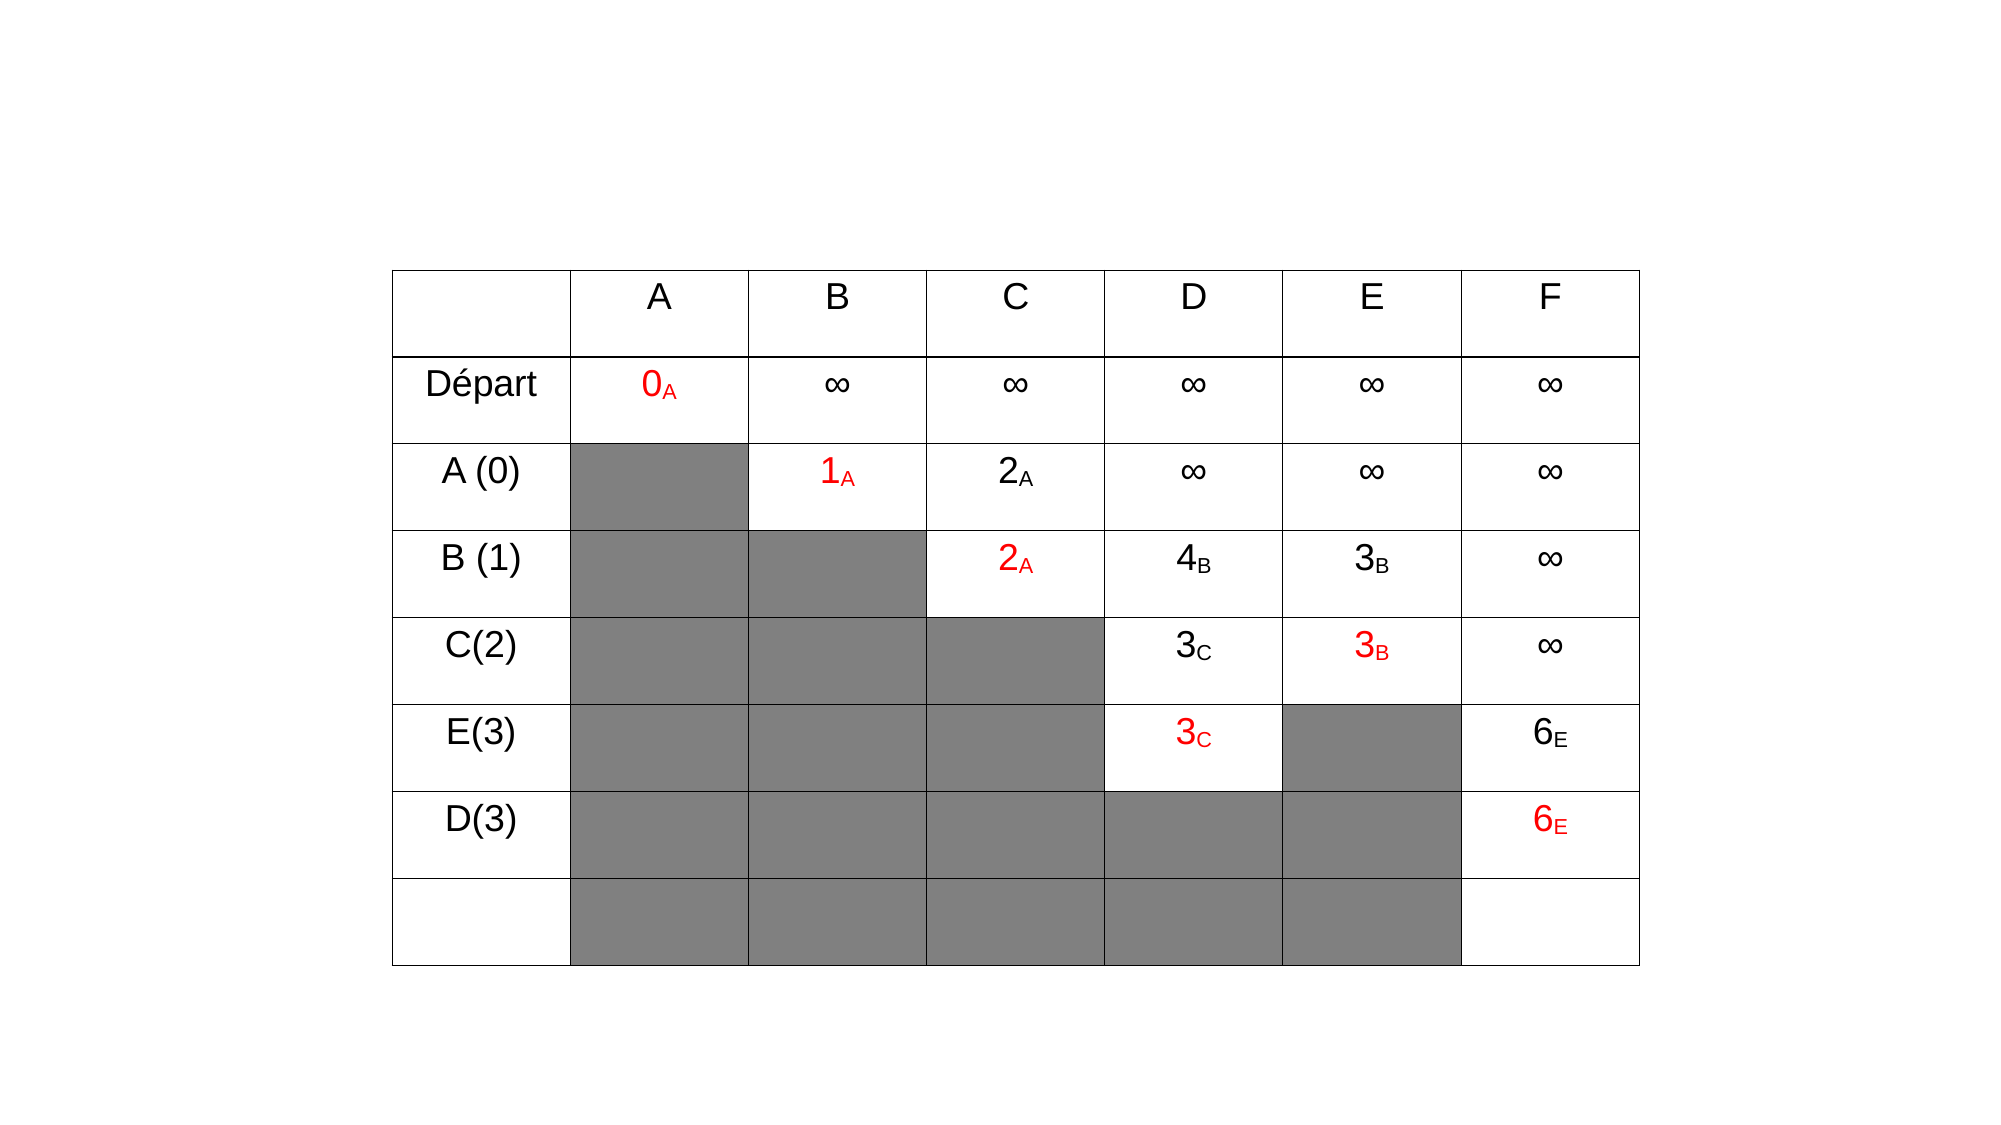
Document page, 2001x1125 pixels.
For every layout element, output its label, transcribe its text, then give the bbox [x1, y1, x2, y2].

table_cell [749, 879, 926, 965]
table_cell E(3) [393, 705, 570, 791]
table_cell [1283, 705, 1461, 791]
table_cell ∞ [1105, 444, 1282, 530]
table_cell [571, 618, 748, 704]
table_cell [749, 531, 926, 617]
table_cell [749, 705, 926, 791]
table_cell 3C [1105, 705, 1282, 791]
table_cell [393, 879, 570, 965]
table_cell 2A [927, 444, 1104, 530]
table_cell ∞ [1462, 531, 1639, 617]
table_cell 1A [749, 444, 926, 530]
table_cell ∞ [1462, 358, 1639, 443]
table_cell D(3) [393, 792, 570, 878]
table_cell 6E [1462, 792, 1639, 878]
table_cell ∞ [1462, 618, 1639, 704]
table_cell ∞ [1283, 444, 1461, 530]
table_cell [927, 879, 1104, 965]
table_cell [1105, 879, 1282, 965]
table_cell 3C [1105, 618, 1282, 704]
table_cell [927, 705, 1104, 791]
table_cell B (1) [393, 531, 570, 617]
table_cell ∞ [1283, 358, 1461, 443]
table_cell 6E [1462, 705, 1639, 791]
table_cell [571, 792, 748, 878]
table_cell [1105, 792, 1282, 878]
table_cell ∞ [1462, 444, 1639, 530]
table_cell 3B [1283, 618, 1461, 704]
table_cell ∞ [749, 358, 926, 443]
table_cell [749, 792, 926, 878]
table_cell [749, 618, 926, 704]
table_cell 3B [1283, 531, 1461, 617]
table_cell A (0) [393, 444, 570, 530]
table_cell 2A [927, 531, 1104, 617]
table_cell ∞ [927, 358, 1104, 443]
table_header F [1462, 271, 1639, 356]
table_cell [1283, 879, 1461, 965]
table_cell [571, 705, 748, 791]
table_cell [571, 879, 748, 965]
table_header D [1105, 271, 1282, 356]
table_cell [927, 792, 1104, 878]
table_header B [749, 271, 926, 356]
table_cell [1462, 879, 1639, 965]
table_cell [571, 531, 748, 617]
table_header E [1283, 271, 1461, 356]
table_header A [571, 271, 748, 356]
table_header C [927, 271, 1104, 356]
table_cell [1283, 792, 1461, 878]
table_cell 4B [1105, 531, 1282, 617]
table_cell ∞ [1105, 358, 1282, 443]
table_cell Départ [393, 358, 570, 443]
table_cell 0A [571, 358, 748, 443]
table_header [393, 271, 570, 356]
table_cell C(2) [393, 618, 570, 704]
table_cell [571, 444, 748, 530]
table_cell [927, 618, 1104, 704]
